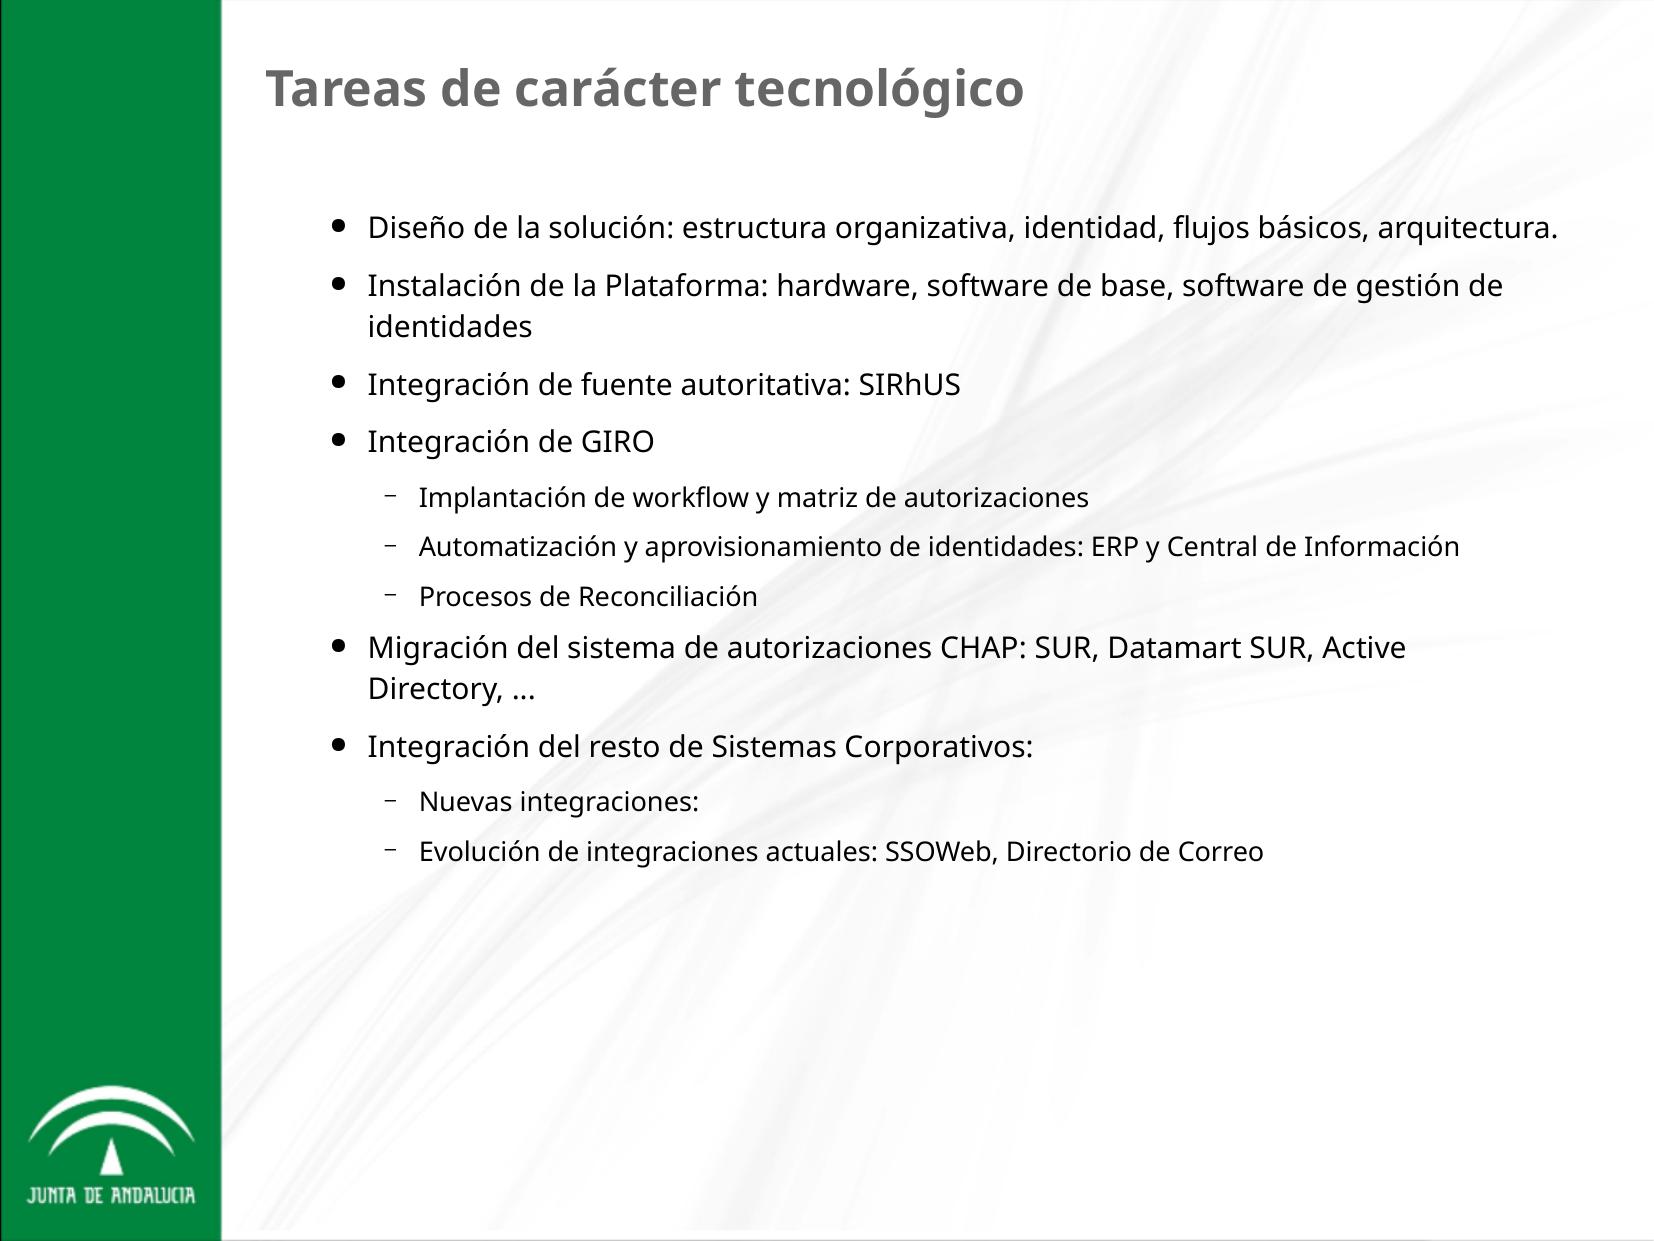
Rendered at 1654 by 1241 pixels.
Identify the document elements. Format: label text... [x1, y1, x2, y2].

list Diseño de la solución: estructura organizativa, identidad, flujos básicos, arquitectura. Instalación de la Plataforma: hardware, software de base, software de gestión de identidades Integración de fuente autoritativa: SIRhUS Integración de GIRO Implantación de workflow y matriz de autorizaciones Automatización y aprovisionamiento de identidades: ERP y Central de Información Procesos de Reconciliación Migración del sistema de autorizaciones CHAP: SUR, Datamart SUR, Active Directory, ... Integración del resto de Sistemas Corporativos: Nuevas integraciones: Evolución de integraciones actuales: SSOWeb, Directorio de Correo [265, 206, 1571, 1026]
title Tareas de carácter tecnológico [265, 37, 1571, 136]
picture [0, 0, 1654, 1241]
